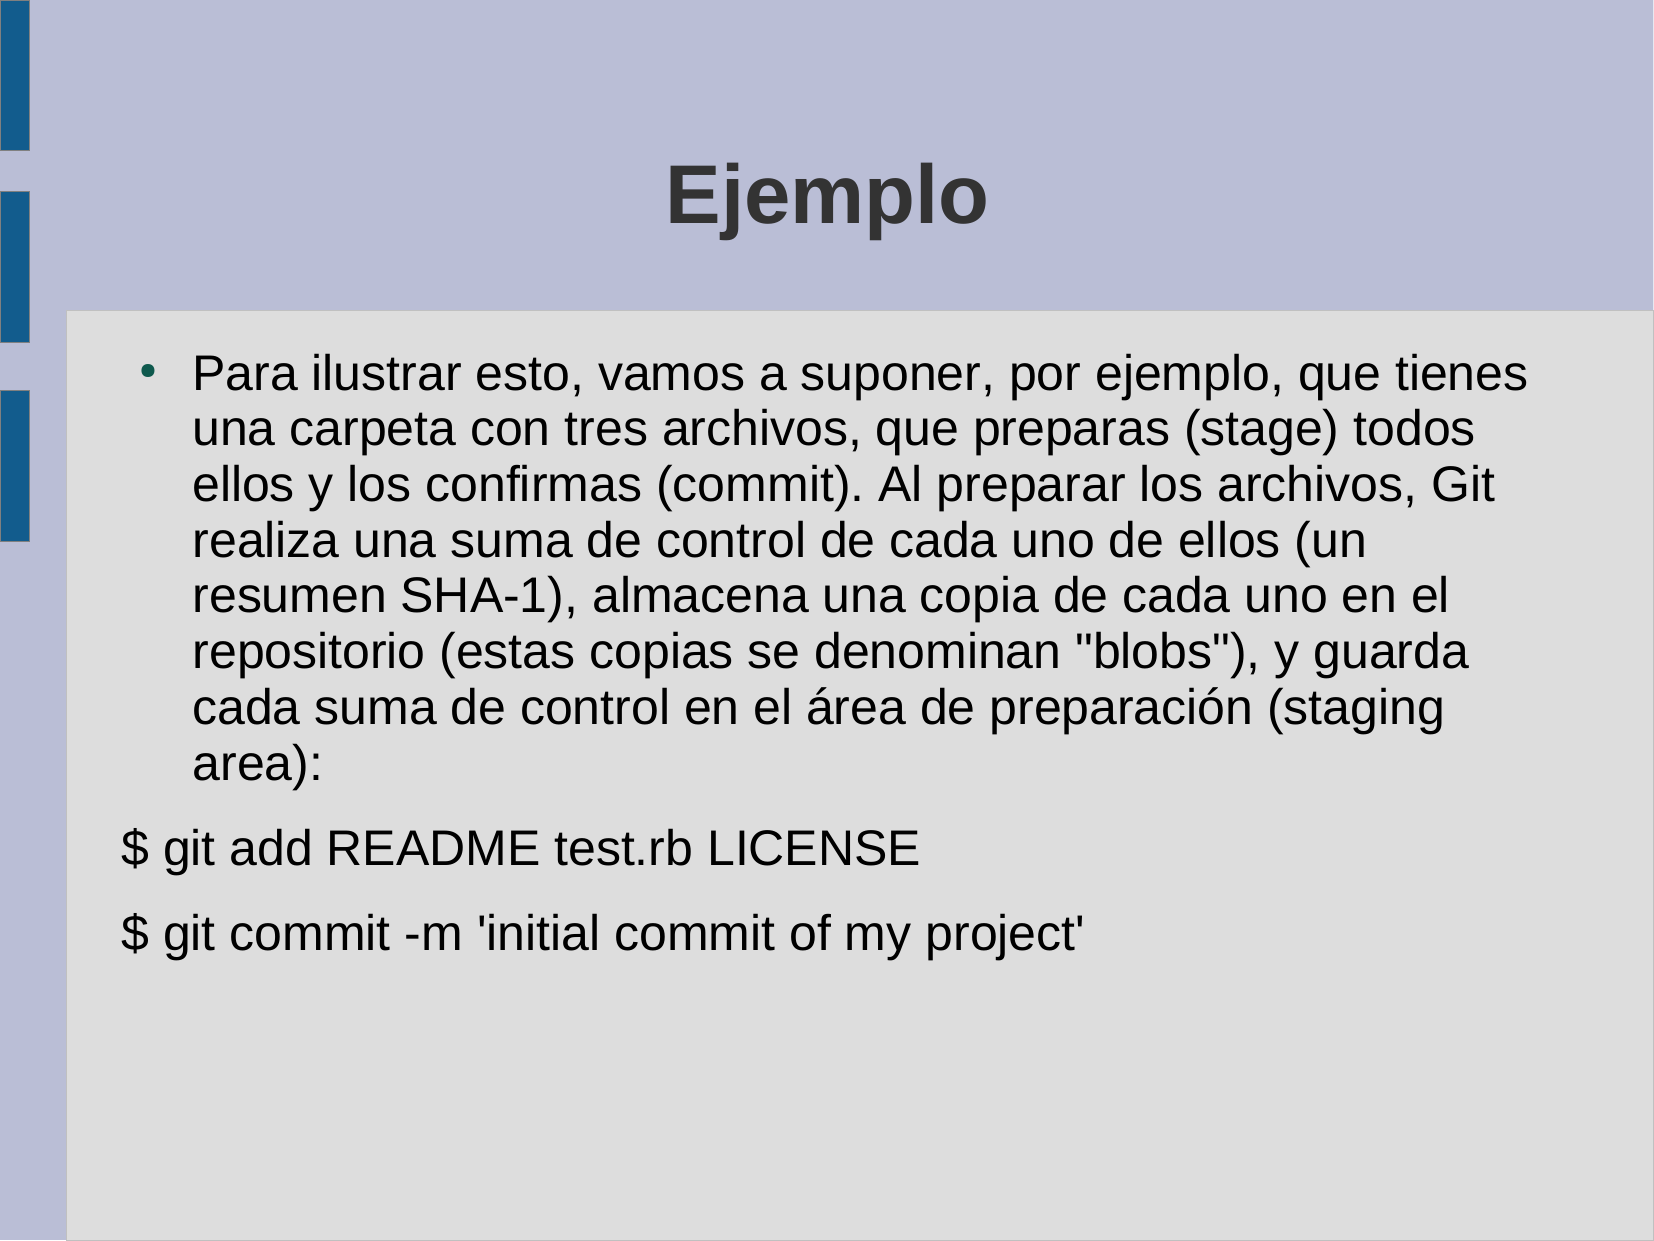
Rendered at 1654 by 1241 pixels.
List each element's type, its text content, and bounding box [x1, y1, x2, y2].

title Ejemplo [121, 91, 1534, 299]
list Para ilustrar esto, vamos a suponer, por ejemplo, que tienes una carpeta con tres archivos, que preparas (stage) todos ellos y los confirmas (commit). Al preparar los archivos, Git realiza una suma de control de cada uno de ellos (un resumen SHA-1), almacena una copia de cada uno en el repositorio (estas copias se denominan "blobs"), y guarda cada suma de control en el área de preparación (staging area): $ git add README test.rb LICENSE $ git commit -m 'initial commit of my project' [121, 344, 1534, 1127]
